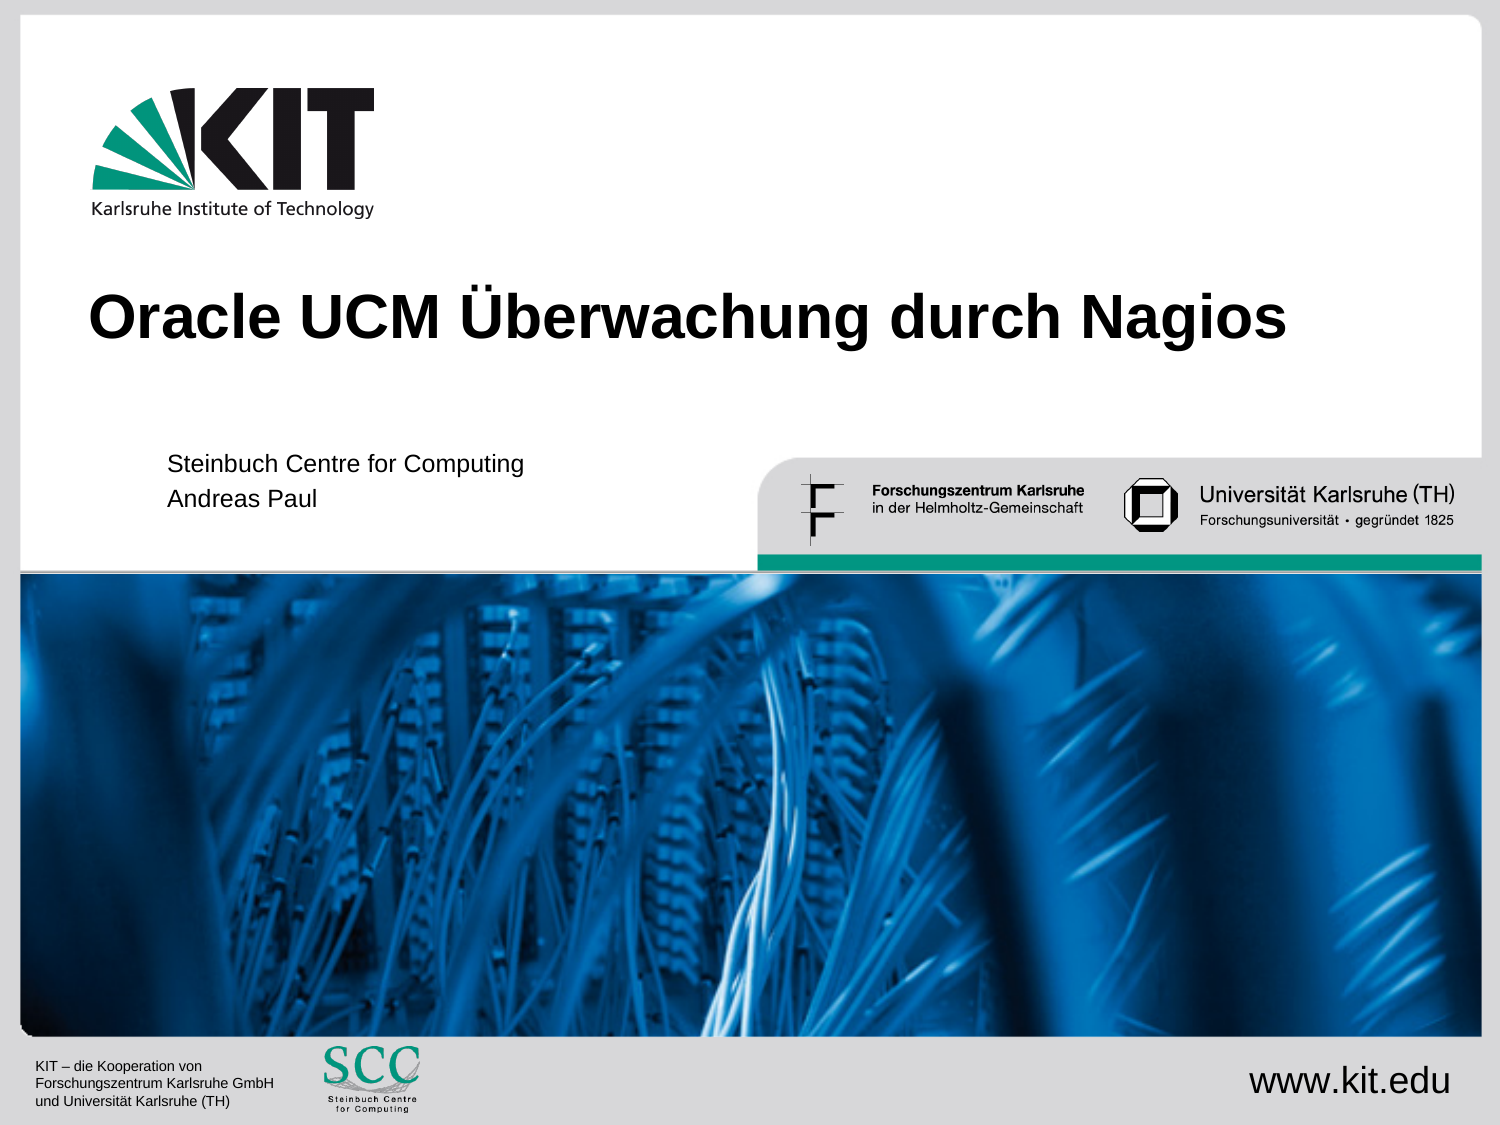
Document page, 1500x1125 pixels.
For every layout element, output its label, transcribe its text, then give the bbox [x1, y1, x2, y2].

text_box www.kit.edu [1162, 1055, 1452, 1102]
subtitle Steinbuch Centre for Computing Andreas Paul [92, 448, 707, 550]
title Oracle UCM Überwachung durch Nagios [88, 240, 1364, 391]
picture [0, 0, 1500, 1125]
text_box KIT – die Kooperation von Forschungszentrum Karlsruhe GmbH und Universität Karlsruhe (TH)‏ [35, 1056, 302, 1109]
